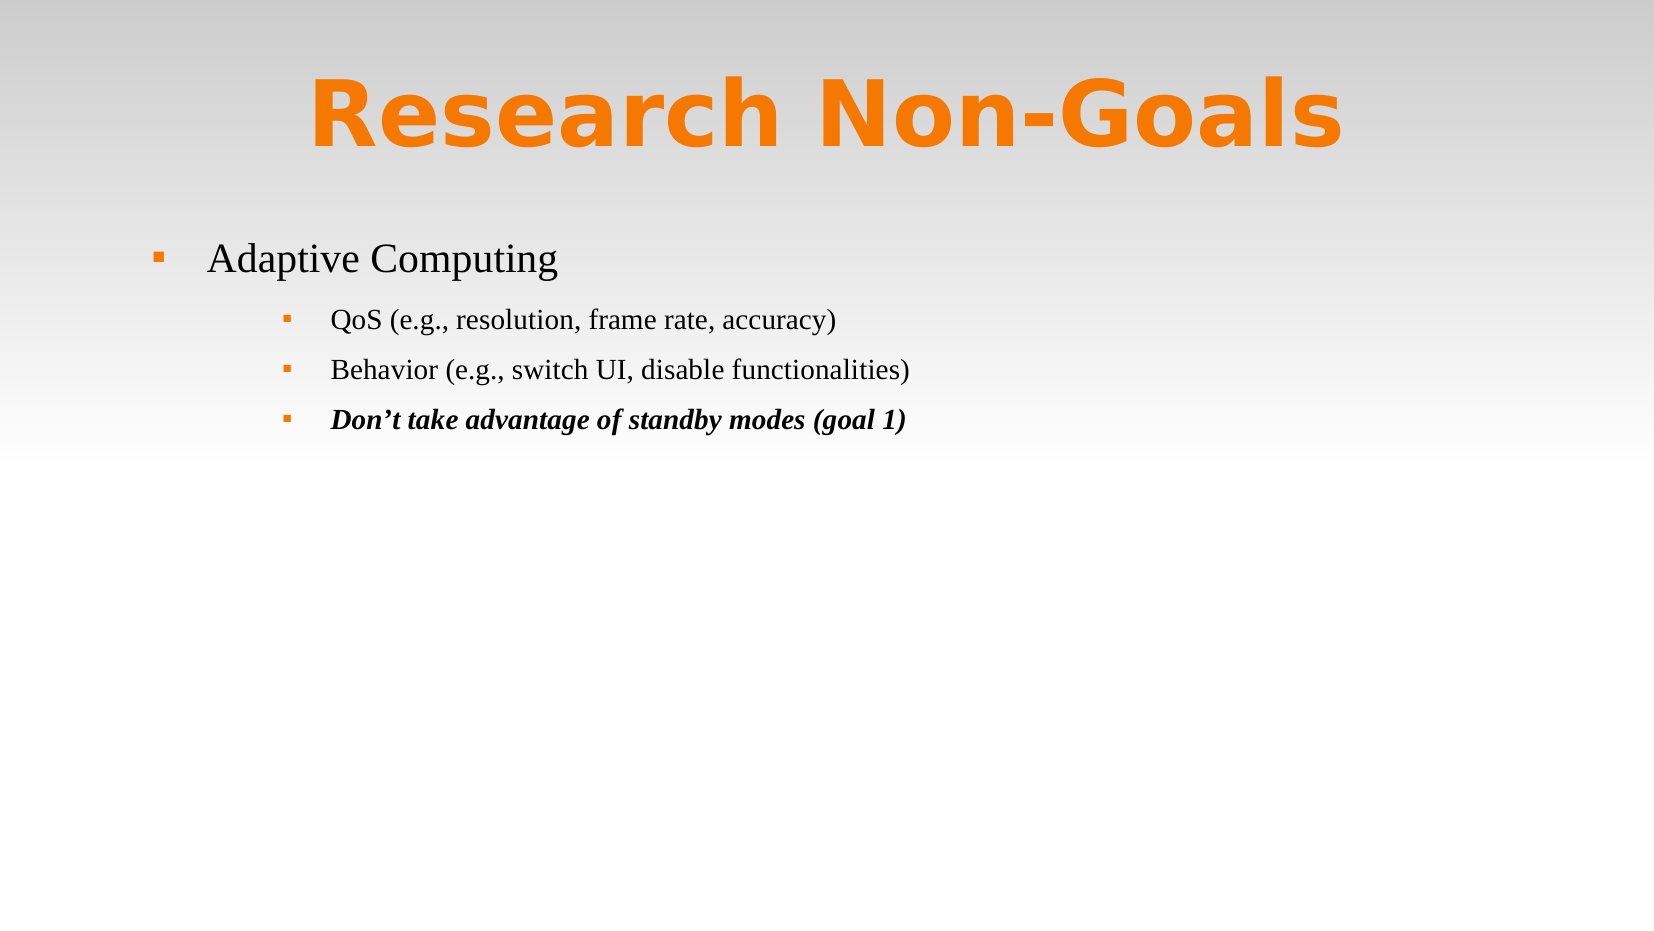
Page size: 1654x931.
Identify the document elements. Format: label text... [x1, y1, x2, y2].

title Research Non-Goals [82, 37, 1571, 193]
list Adaptive Computing QoS (e.g., resolution, frame rate, accuracy) Behavior (e.g., switch UI, disable functionalities) Don’t take advantage of standby modes (goal 1) [82, 235, 1538, 931]
